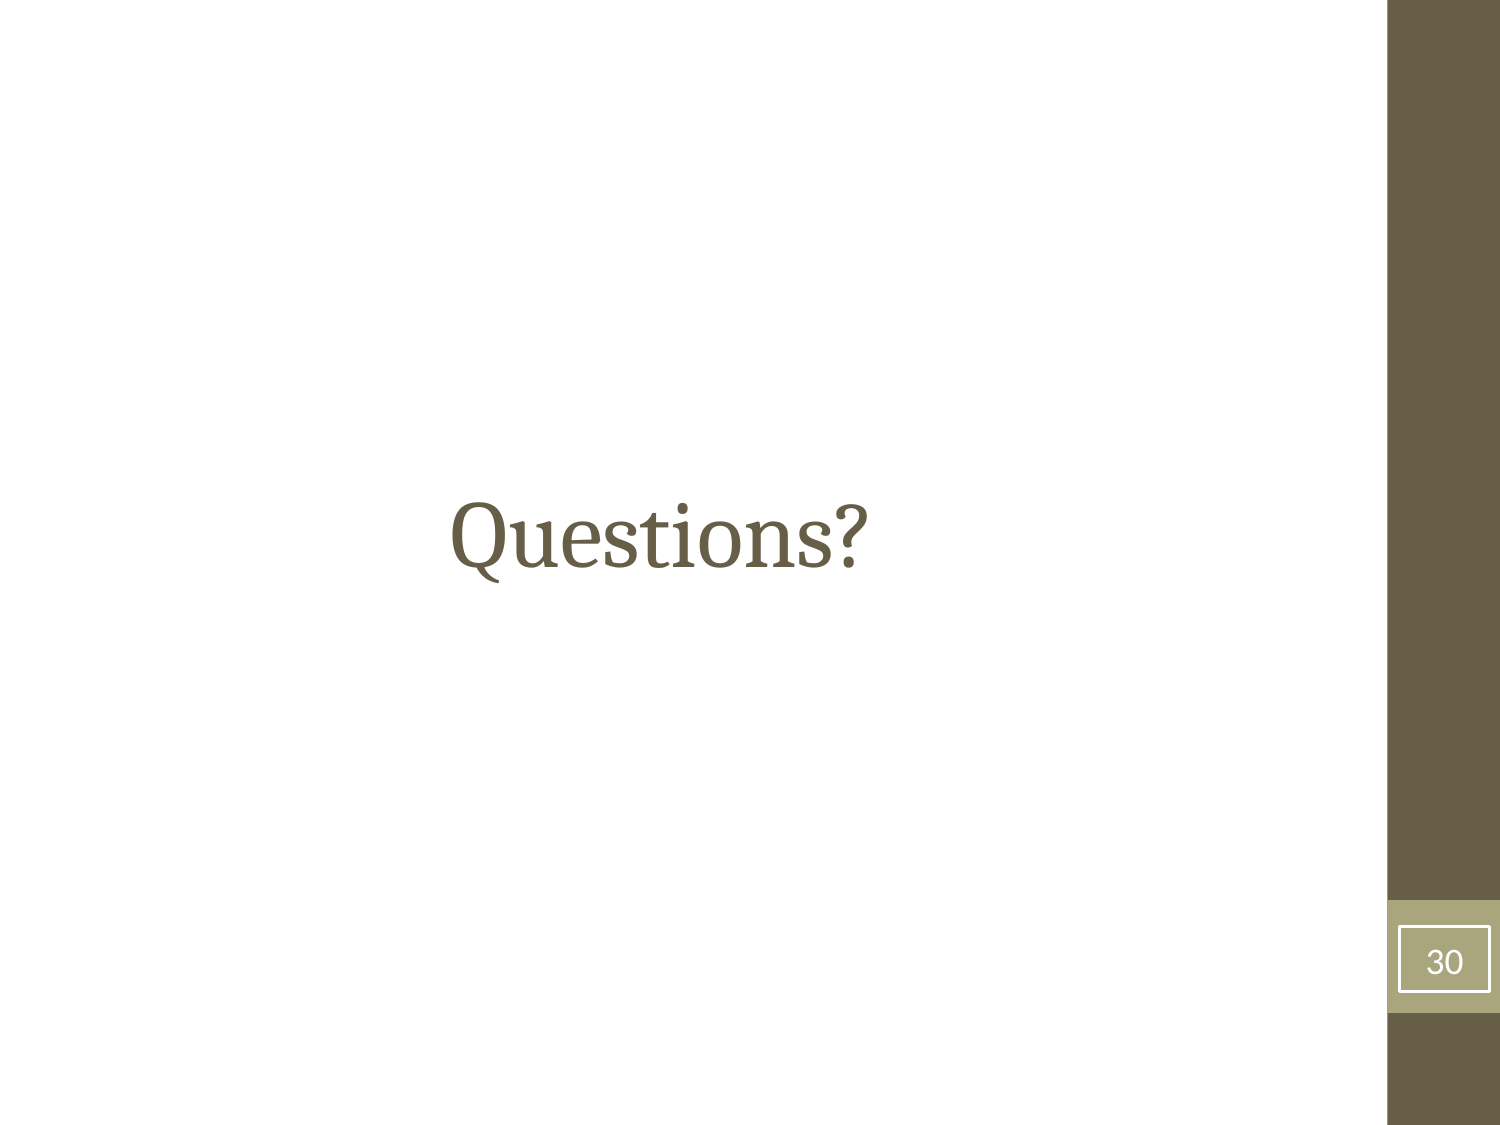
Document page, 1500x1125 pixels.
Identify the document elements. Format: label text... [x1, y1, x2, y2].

title Questions? [450, 422, 1016, 650]
